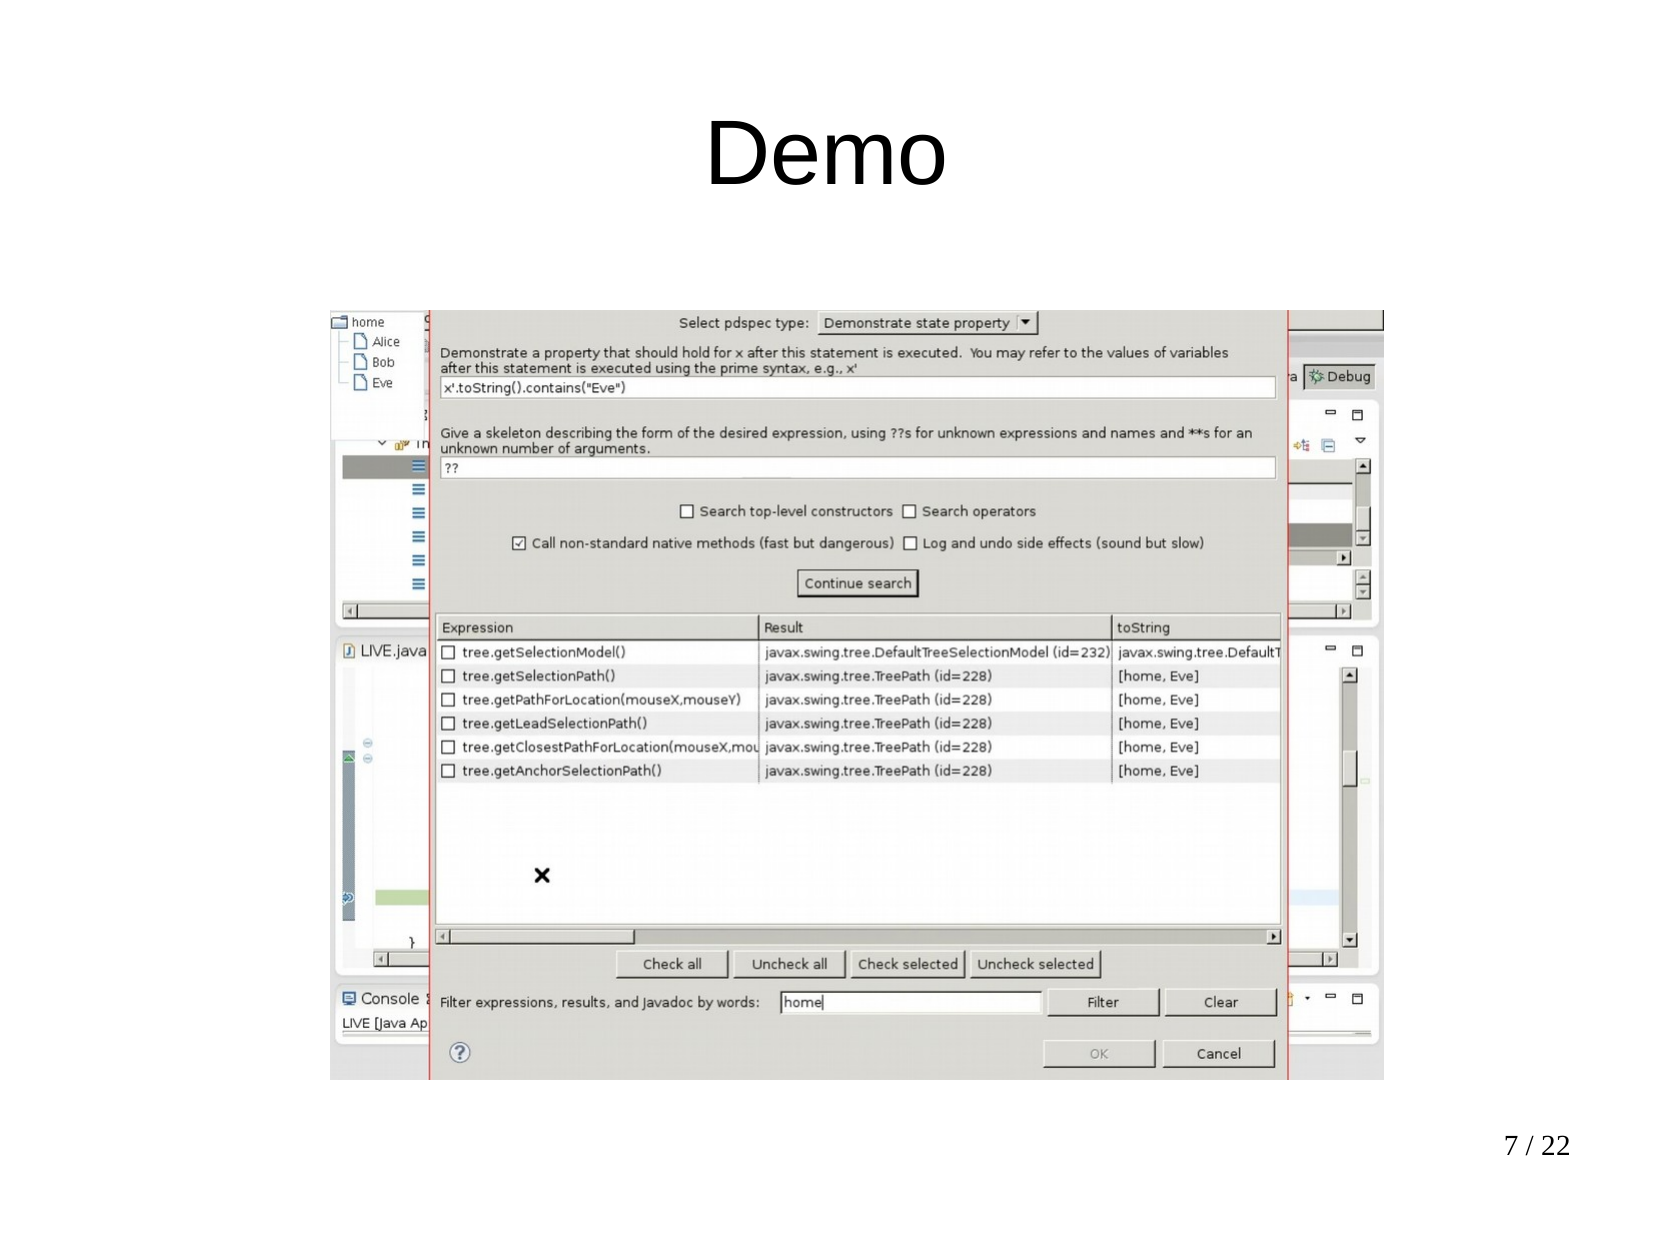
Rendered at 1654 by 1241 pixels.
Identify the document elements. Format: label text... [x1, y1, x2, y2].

picture [330, 310, 1384, 1081]
title Demo [82, 49, 1571, 257]
